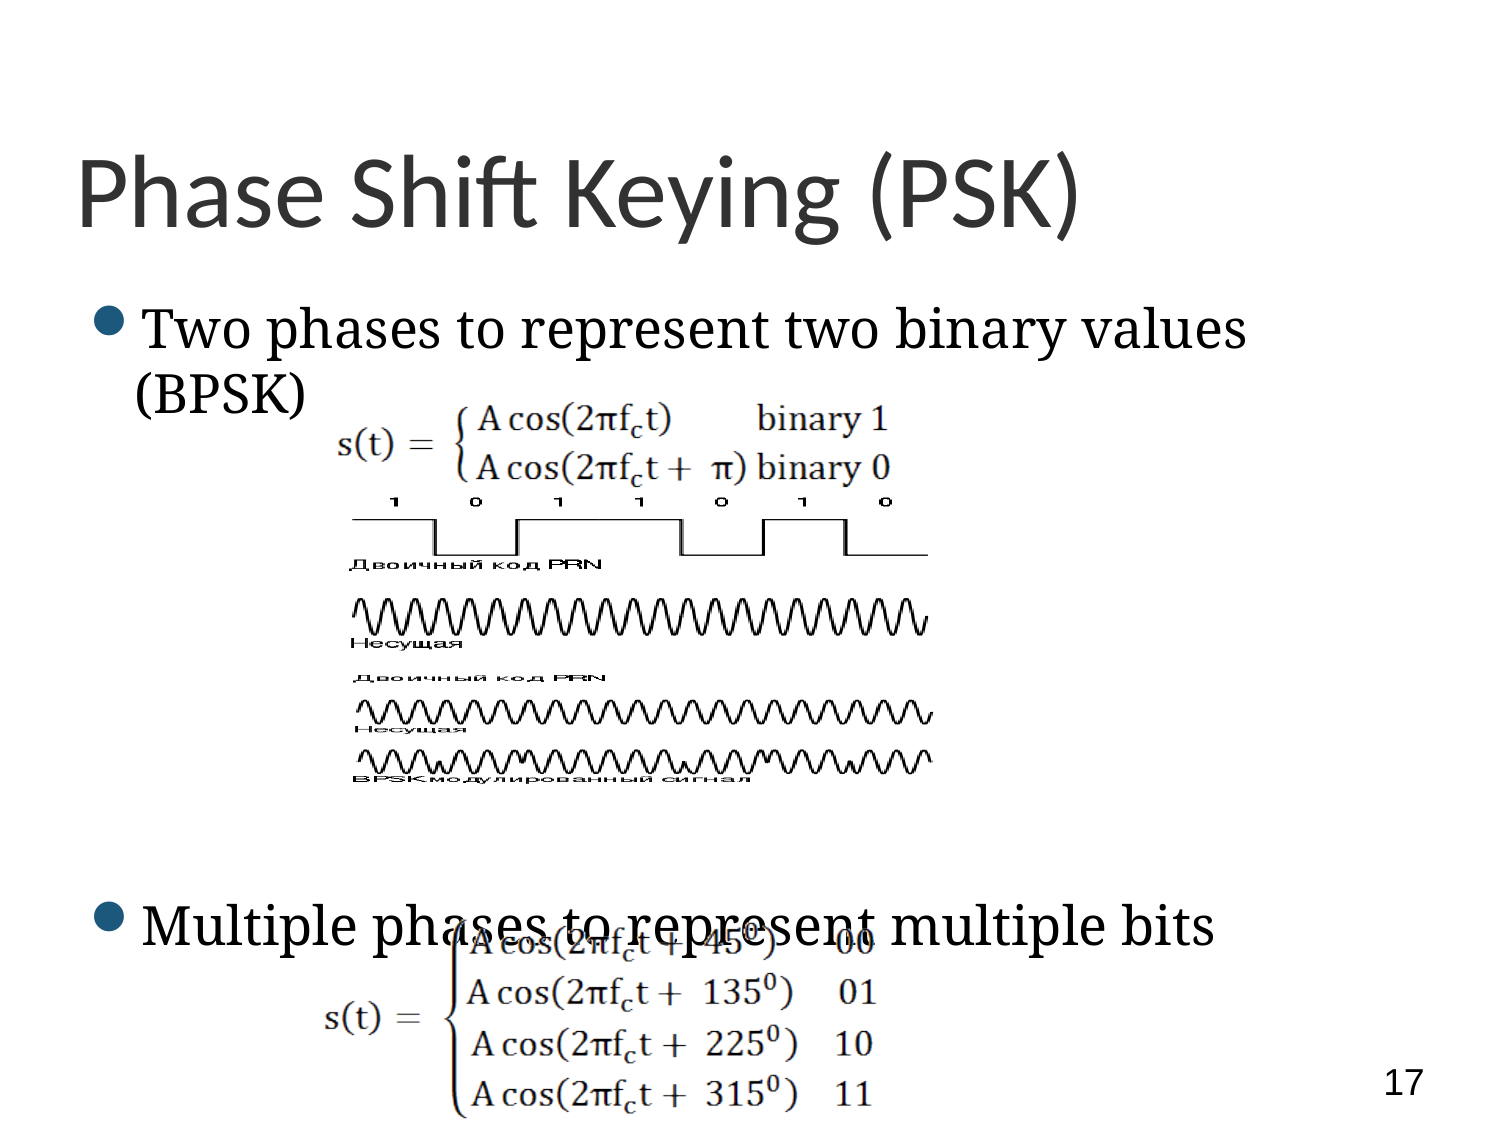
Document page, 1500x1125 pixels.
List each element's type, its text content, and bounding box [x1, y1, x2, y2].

text_box <number> [1299, 1042, 1426, 1103]
text_box Two phases to represent two binary values (BPSK) Multiple phases to represent multiple bits [75, 287, 1426, 1008]
title Phase Shift Keying (PSK) [75, 115, 1426, 287]
picture [324, 915, 888, 1125]
picture [291, 675, 996, 788]
picture [287, 399, 991, 663]
